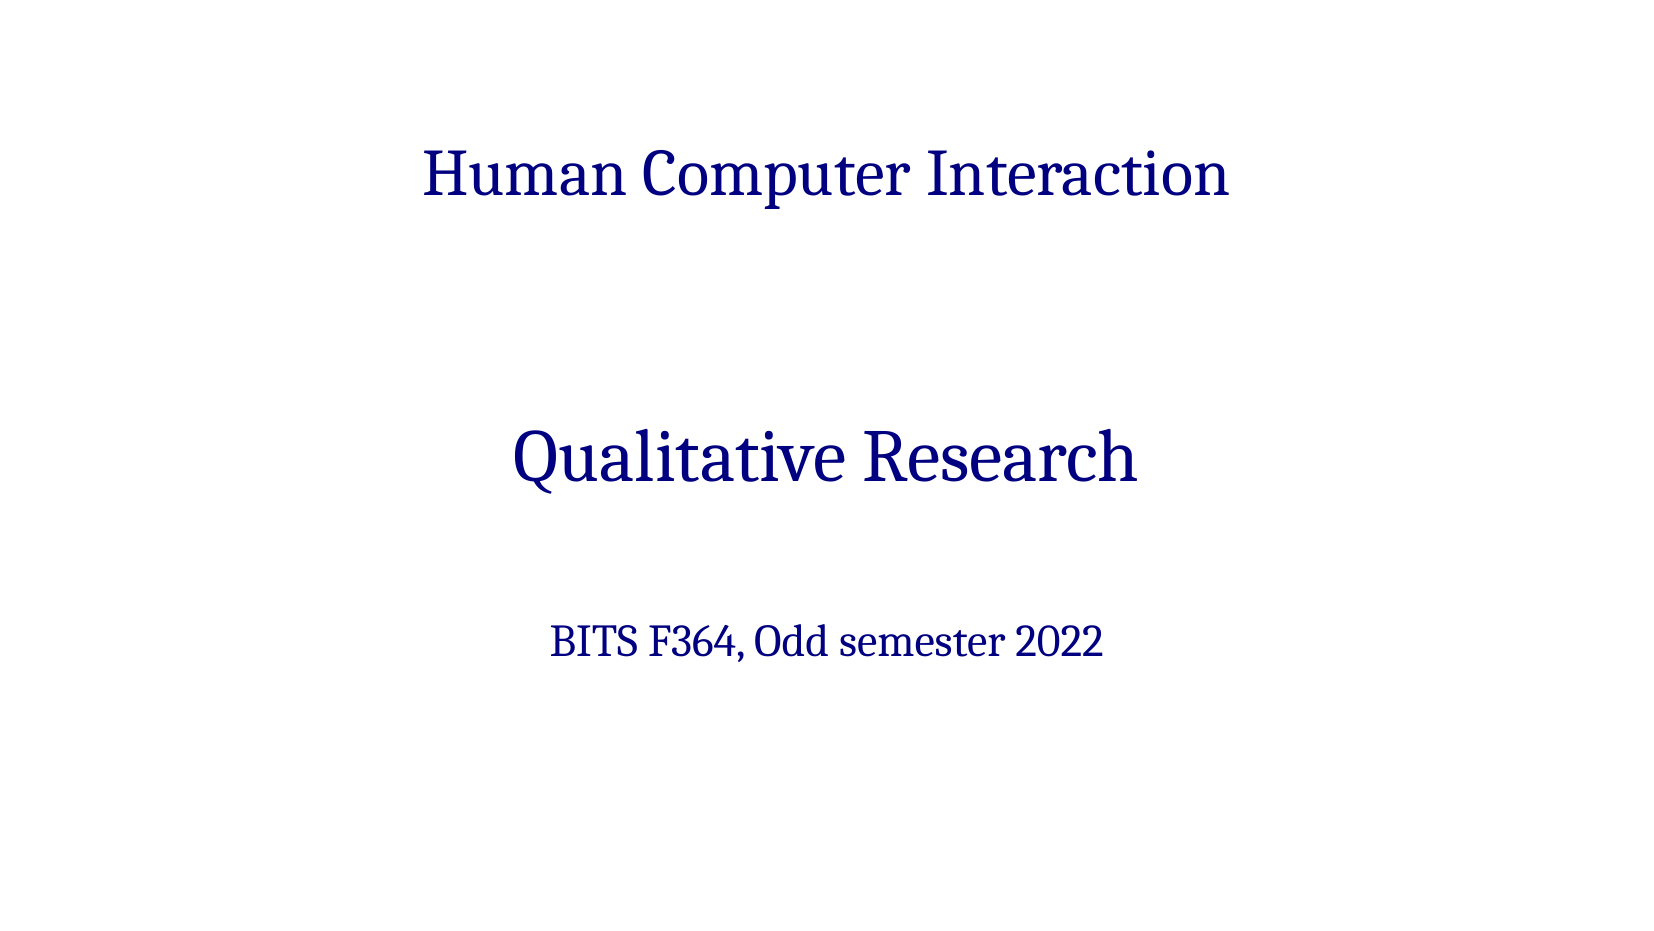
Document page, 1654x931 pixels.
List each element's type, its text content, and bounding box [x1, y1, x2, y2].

subtitle Human Computer Interaction Qualitative Research BITS F364, Odd semester 2022 [82, 37, 1571, 757]
